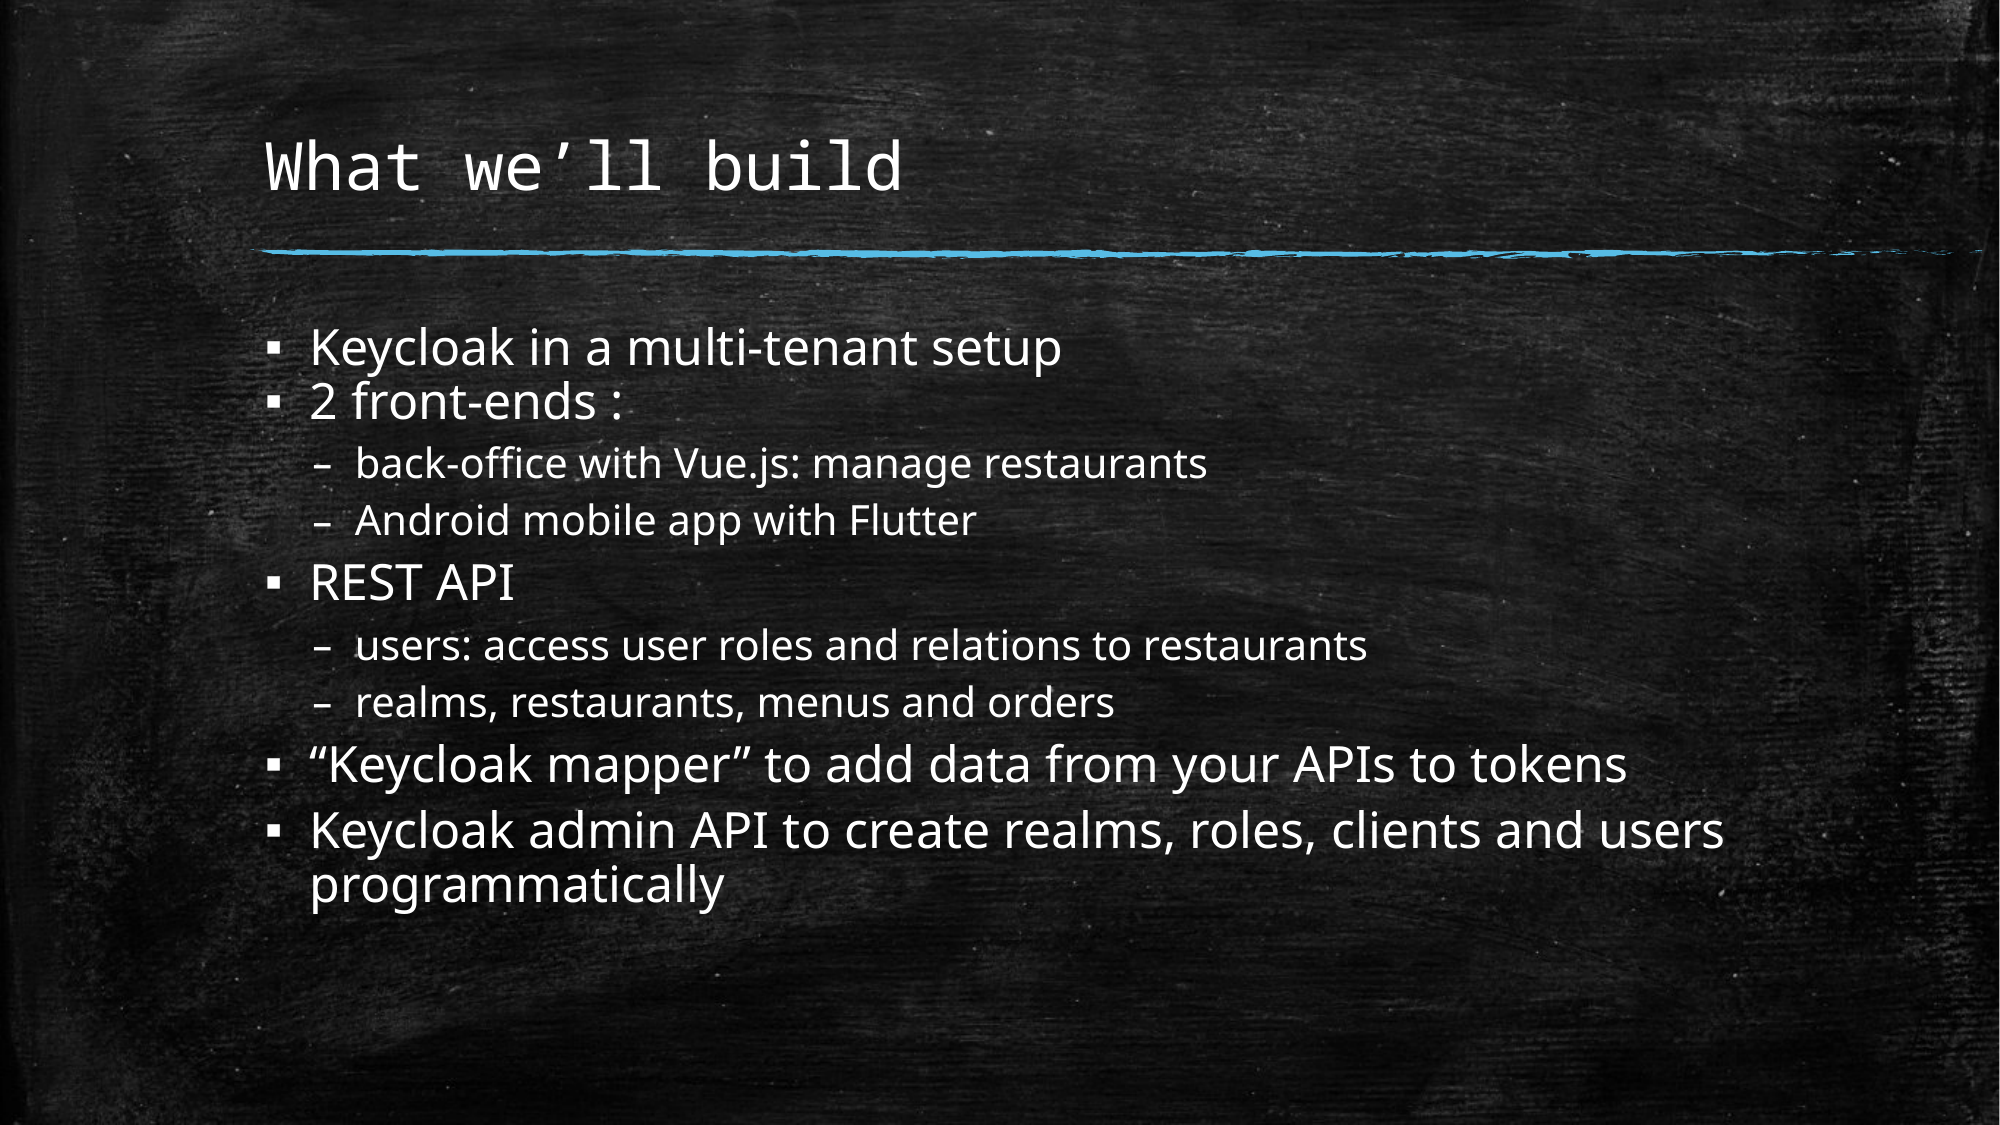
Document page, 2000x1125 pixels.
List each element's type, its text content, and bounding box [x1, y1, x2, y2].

title What we’ll build [249, 45, 1750, 213]
picture [0, 0, 2000, 1125]
list Keycloak in a multi-tenant setup 2 front-ends : back-office with Vue.js: manage restaurants Android mobile app with Flutter REST API users: access user roles and relations to restaurants realms, restaurants, menus and orders “Keycloak mapper” to add data from your APIs to tokens Keycloak admin API to create realms, roles, clients and users programmatically [249, 314, 1814, 1026]
